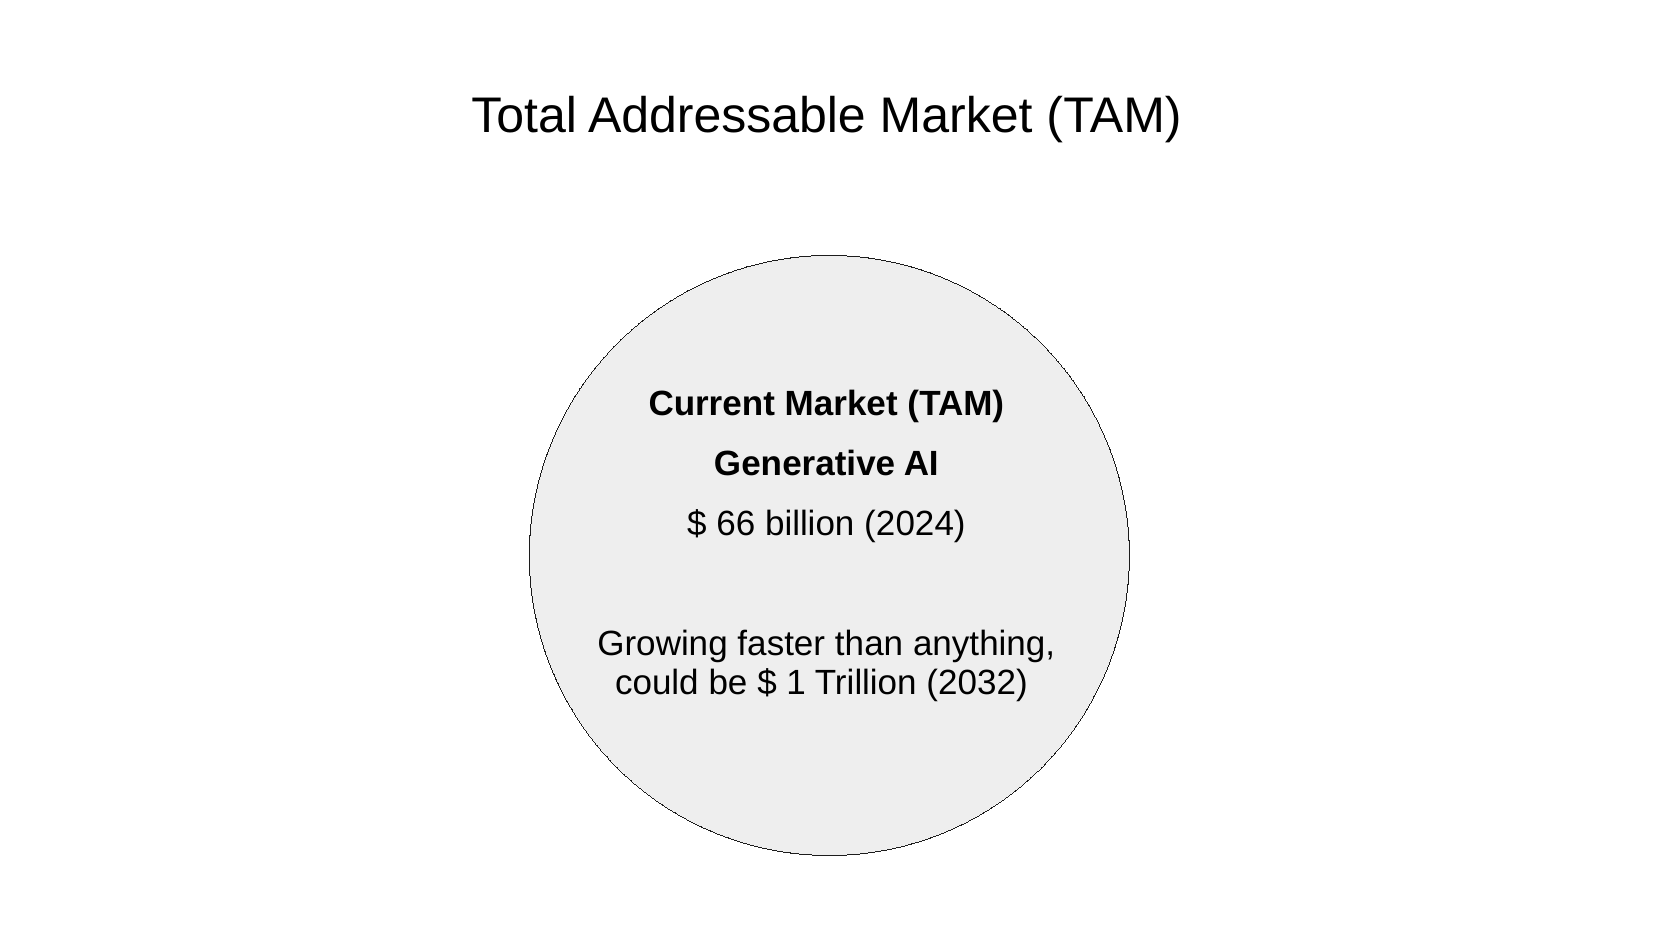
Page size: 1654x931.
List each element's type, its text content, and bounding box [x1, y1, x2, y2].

list Current Market (TAM) Generative AI $ 66 billion (2024) Growing faster than anything, could be $ 1 Trillion (2032) [546, 383, 1057, 738]
title Total Addressable Market (TAM) [82, 37, 1571, 193]
text_box [529, 456, 546, 655]
text_box [583, 255, 1130, 856]
